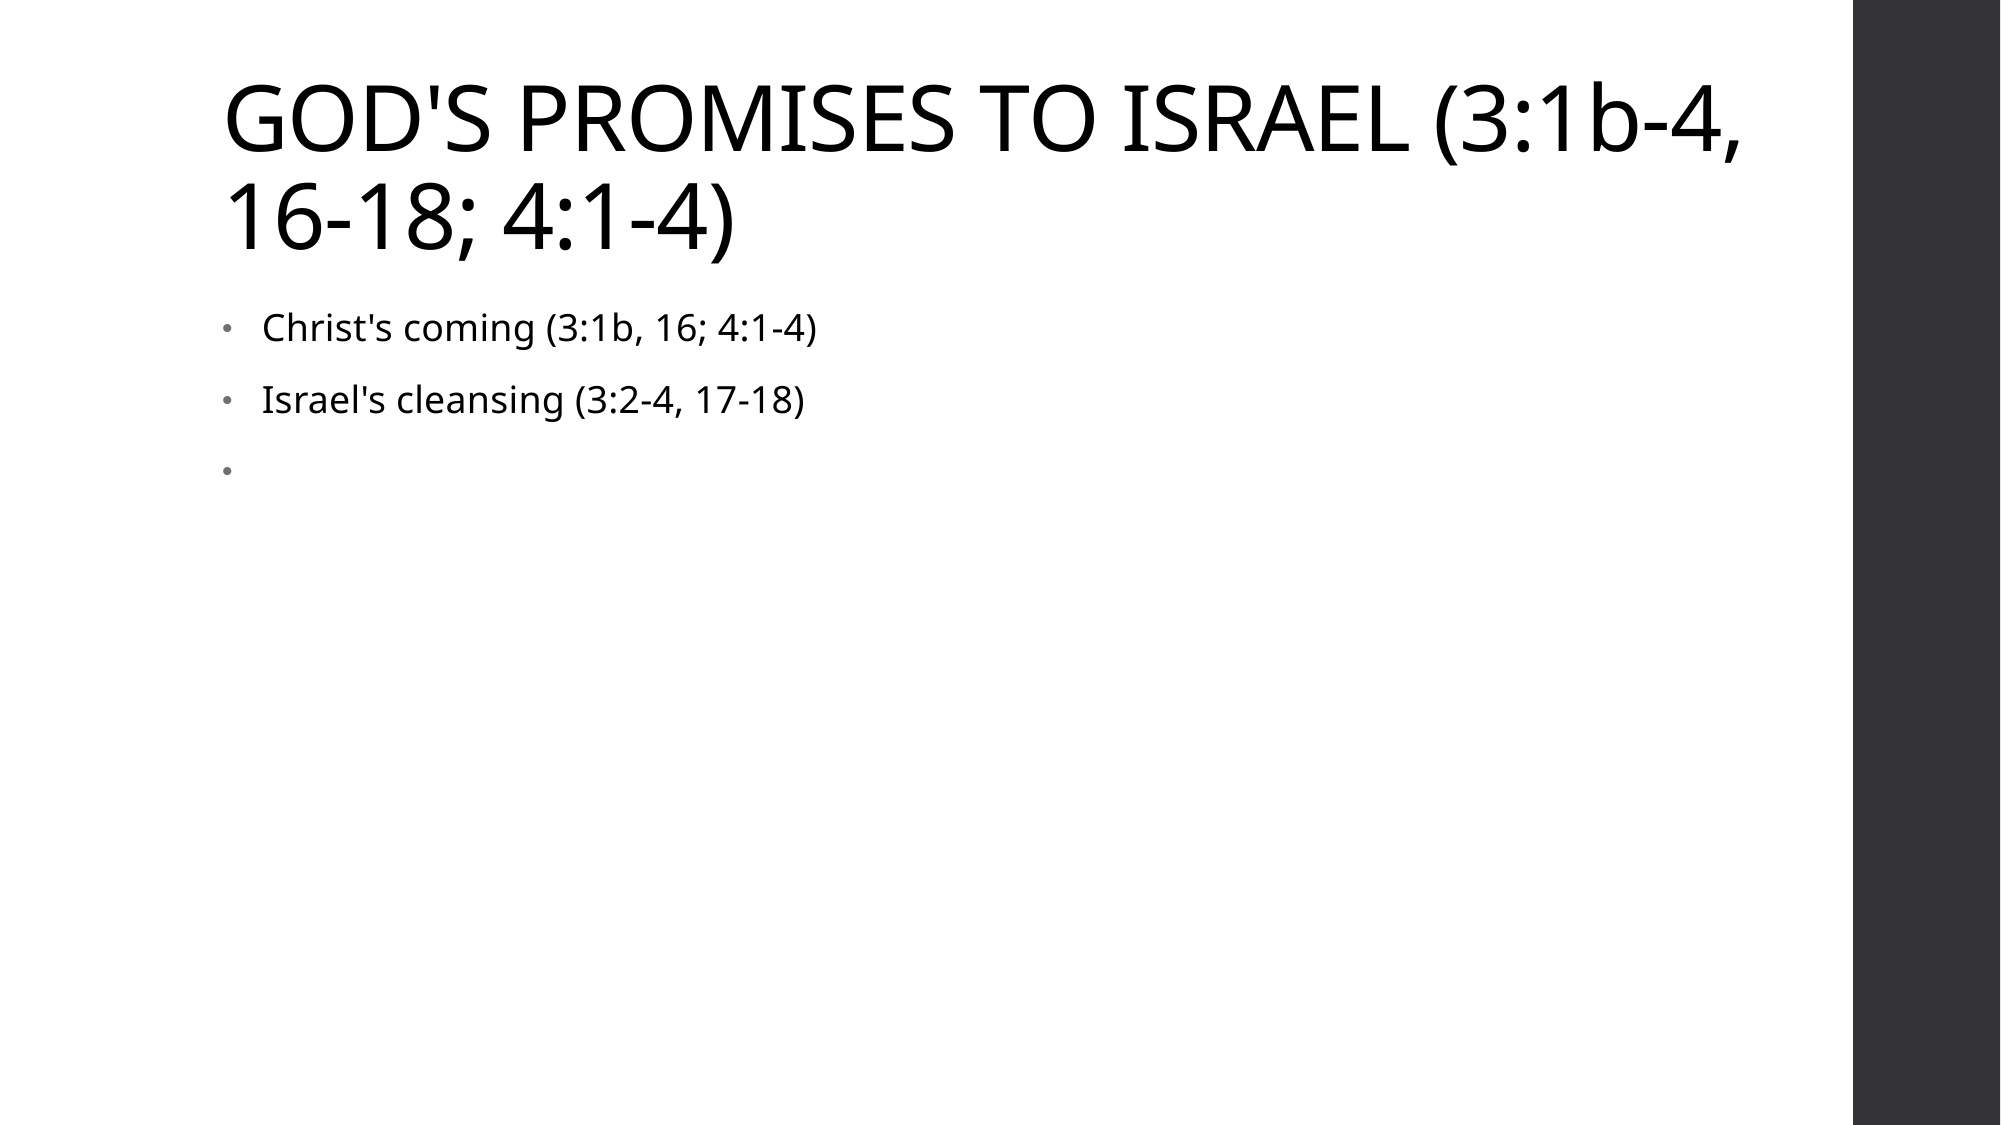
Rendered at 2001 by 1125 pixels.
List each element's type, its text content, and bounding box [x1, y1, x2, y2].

list Christ's coming (3:1b, 16; 4:1-4) Israel's cleansing (3:2-4, 17-18) [206, 299, 1617, 1014]
title GOD'S PROMISES TO ISRAEL (3:1b-4, 16-18; 4:1-4) [206, 60, 1797, 278]
